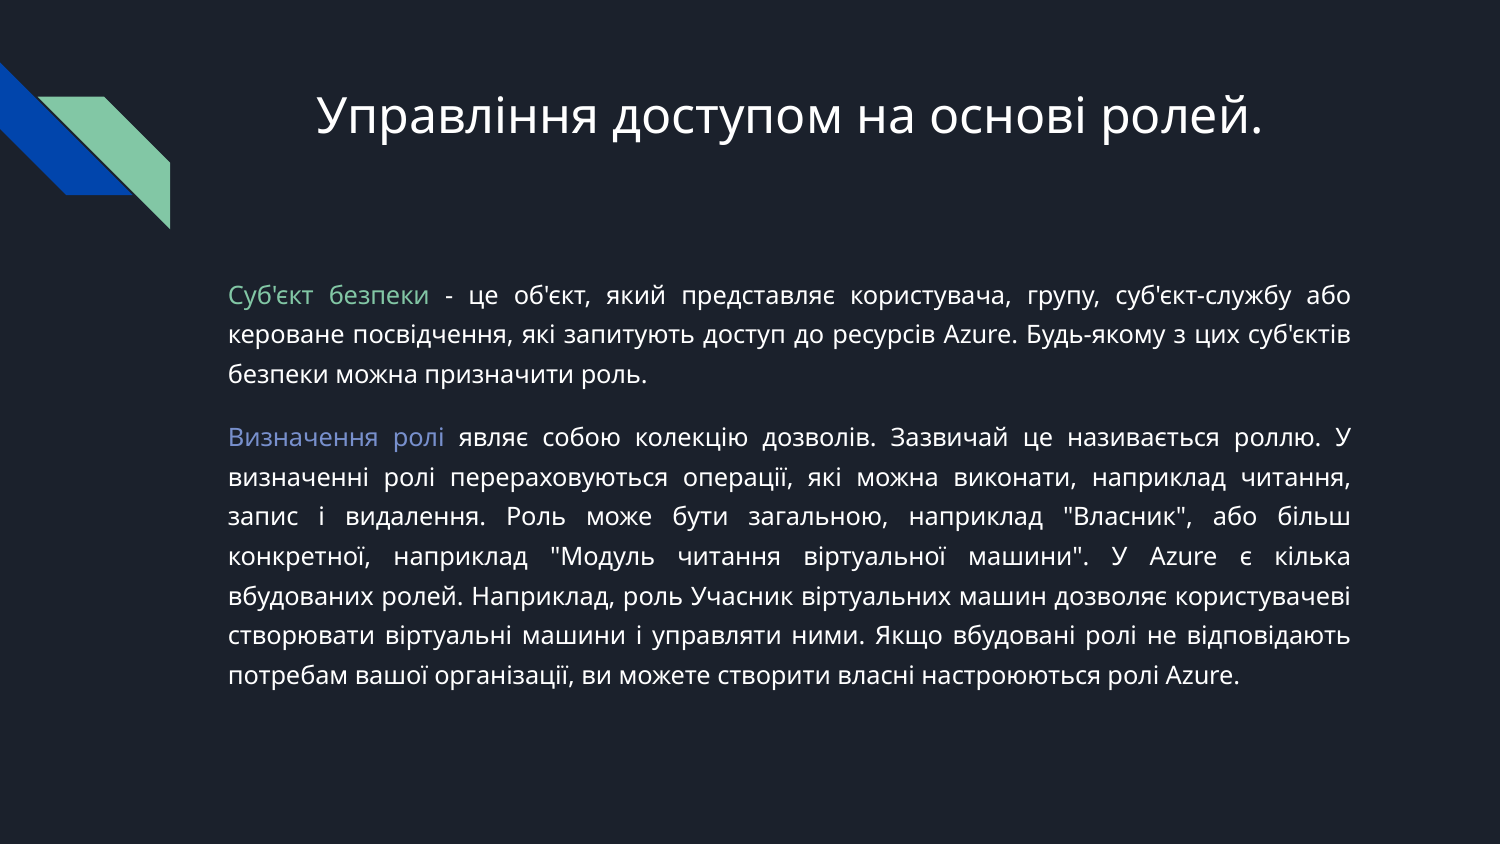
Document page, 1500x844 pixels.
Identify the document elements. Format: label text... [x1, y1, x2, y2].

list Суб'єкт безпеки - це об'єкт, який представляє користувача, групу, суб'єкт-службу або кероване посвідчення, які запитують доступ до ресурсів Azure. Будь-якому з цих суб'єктів безпеки можна призначити роль. Визначення ролі являє собою колекцію дозволів. Зазвичай це називається роллю. У визначенні ролі перераховуються операції, які можна виконати, наприклад читання, запис і видалення. Роль може бути загальною, наприклад "Власник", або більш конкретної, наприклад "Модуль читання віртуальної машини". У Azure є кілька вбудованих ролей. Наприклад, роль Учасник віртуальних машин дозволяє користувачеві створювати віртуальні машини і управляти ними. Якщо вбудовані ролі не відповідають потребам вашої організації, ви можете створити власні настроюються ролі Azure. [212, 257, 1368, 735]
title Управління доступом на основі ролей. [212, 64, 1368, 215]
